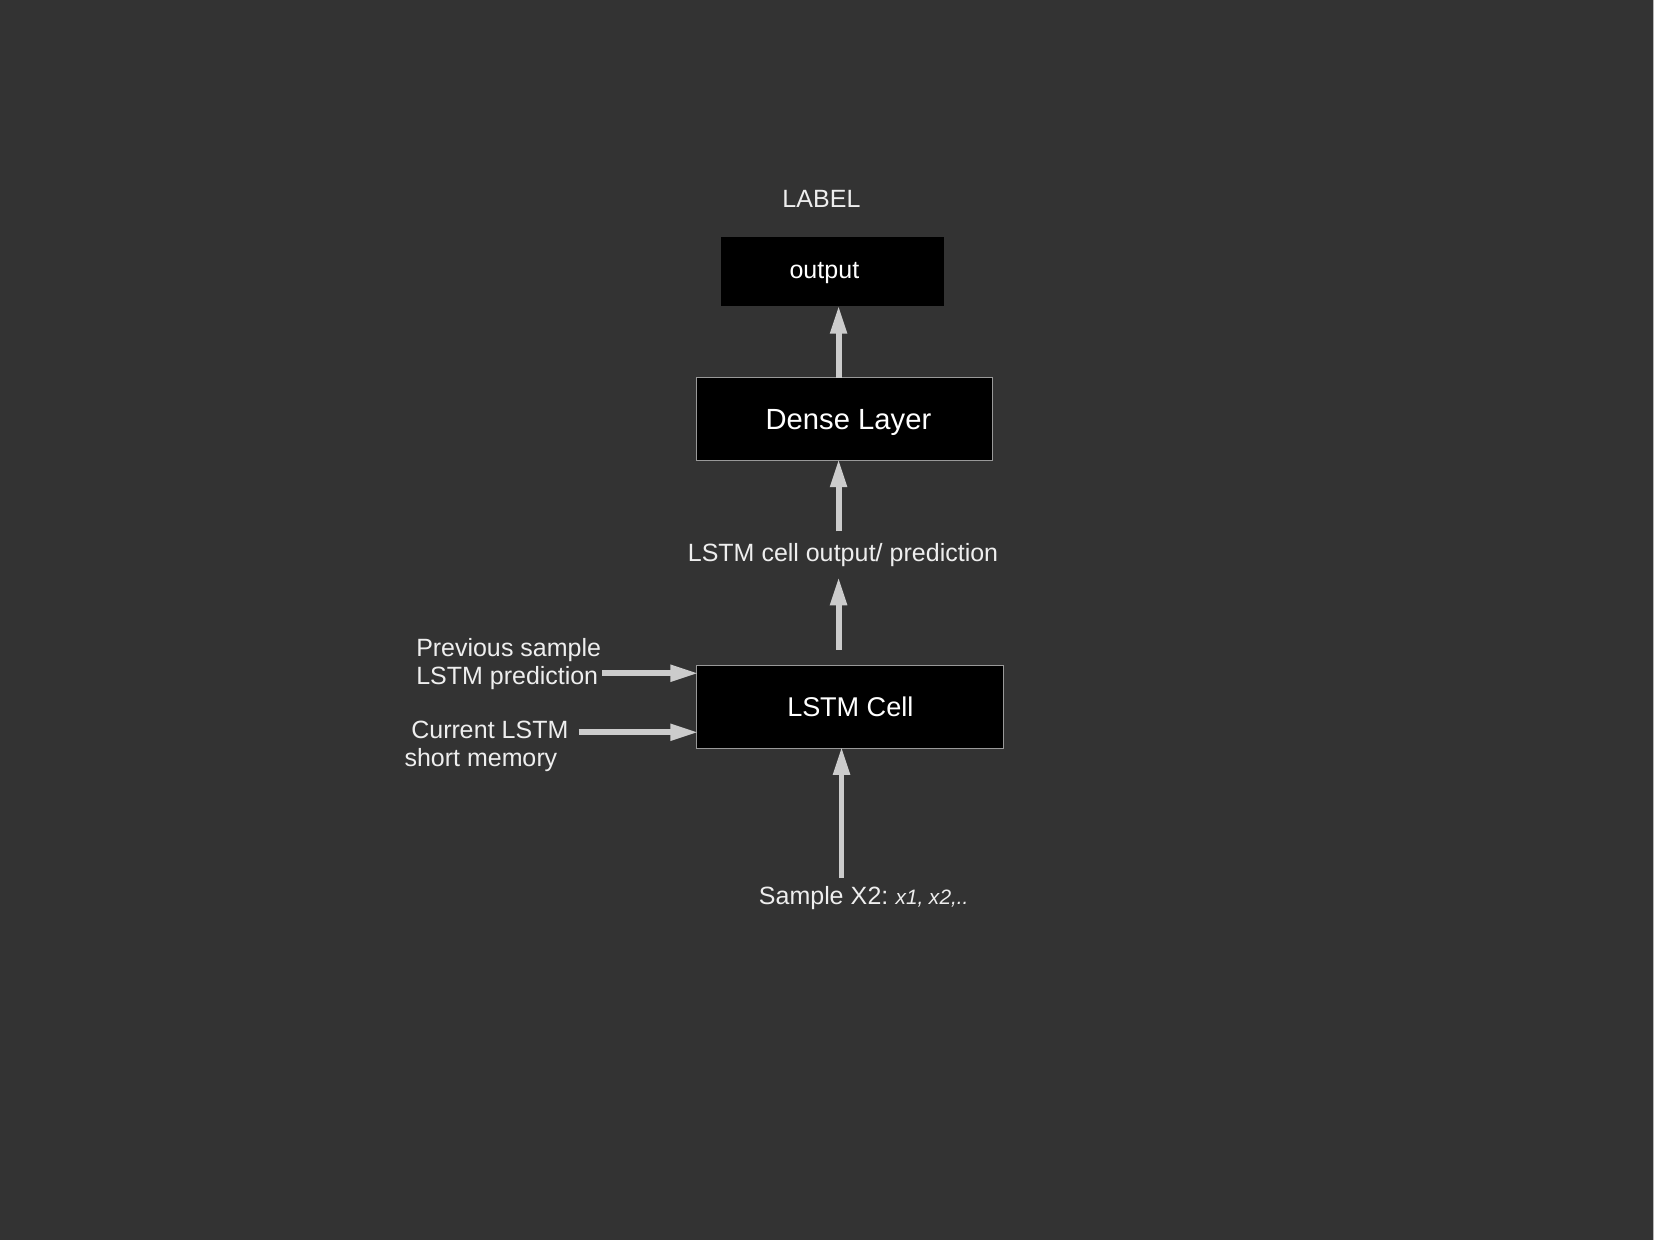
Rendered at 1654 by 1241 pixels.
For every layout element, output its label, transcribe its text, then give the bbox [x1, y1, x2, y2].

text_box [720, 236, 945, 307]
text_box Sample X2: x1, x2,.. [744, 874, 1016, 973]
text_box LSTM Cell [696, 665, 1004, 749]
text_box output [767, 248, 1004, 296]
text_box Current LSTM short memory [389, 708, 626, 780]
text_box LSTM cell output/ prediction [673, 531, 1040, 579]
text_box Previous sample LSTM prediction [401, 625, 638, 697]
text_box LABEL [767, 177, 898, 225]
text_box Dense Layer [696, 377, 993, 461]
